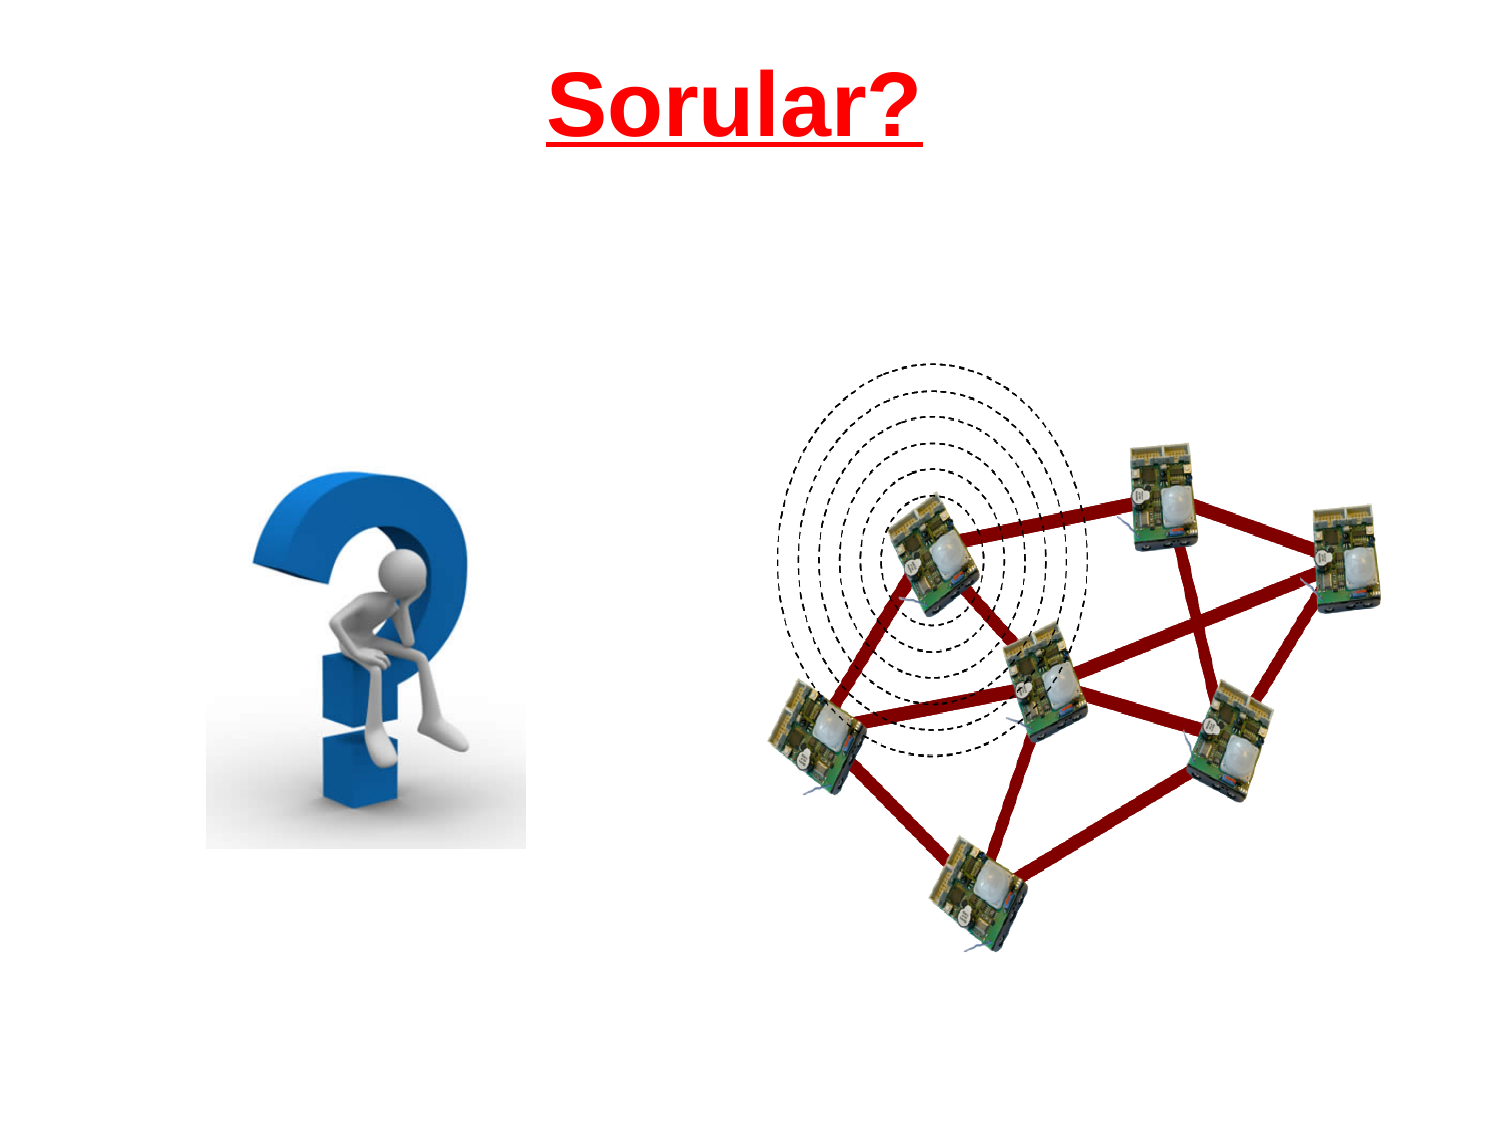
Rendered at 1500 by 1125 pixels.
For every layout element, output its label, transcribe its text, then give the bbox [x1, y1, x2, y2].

picture [206, 449, 526, 849]
picture [750, 337, 1388, 976]
list Sorular? [454, 37, 1313, 238]
